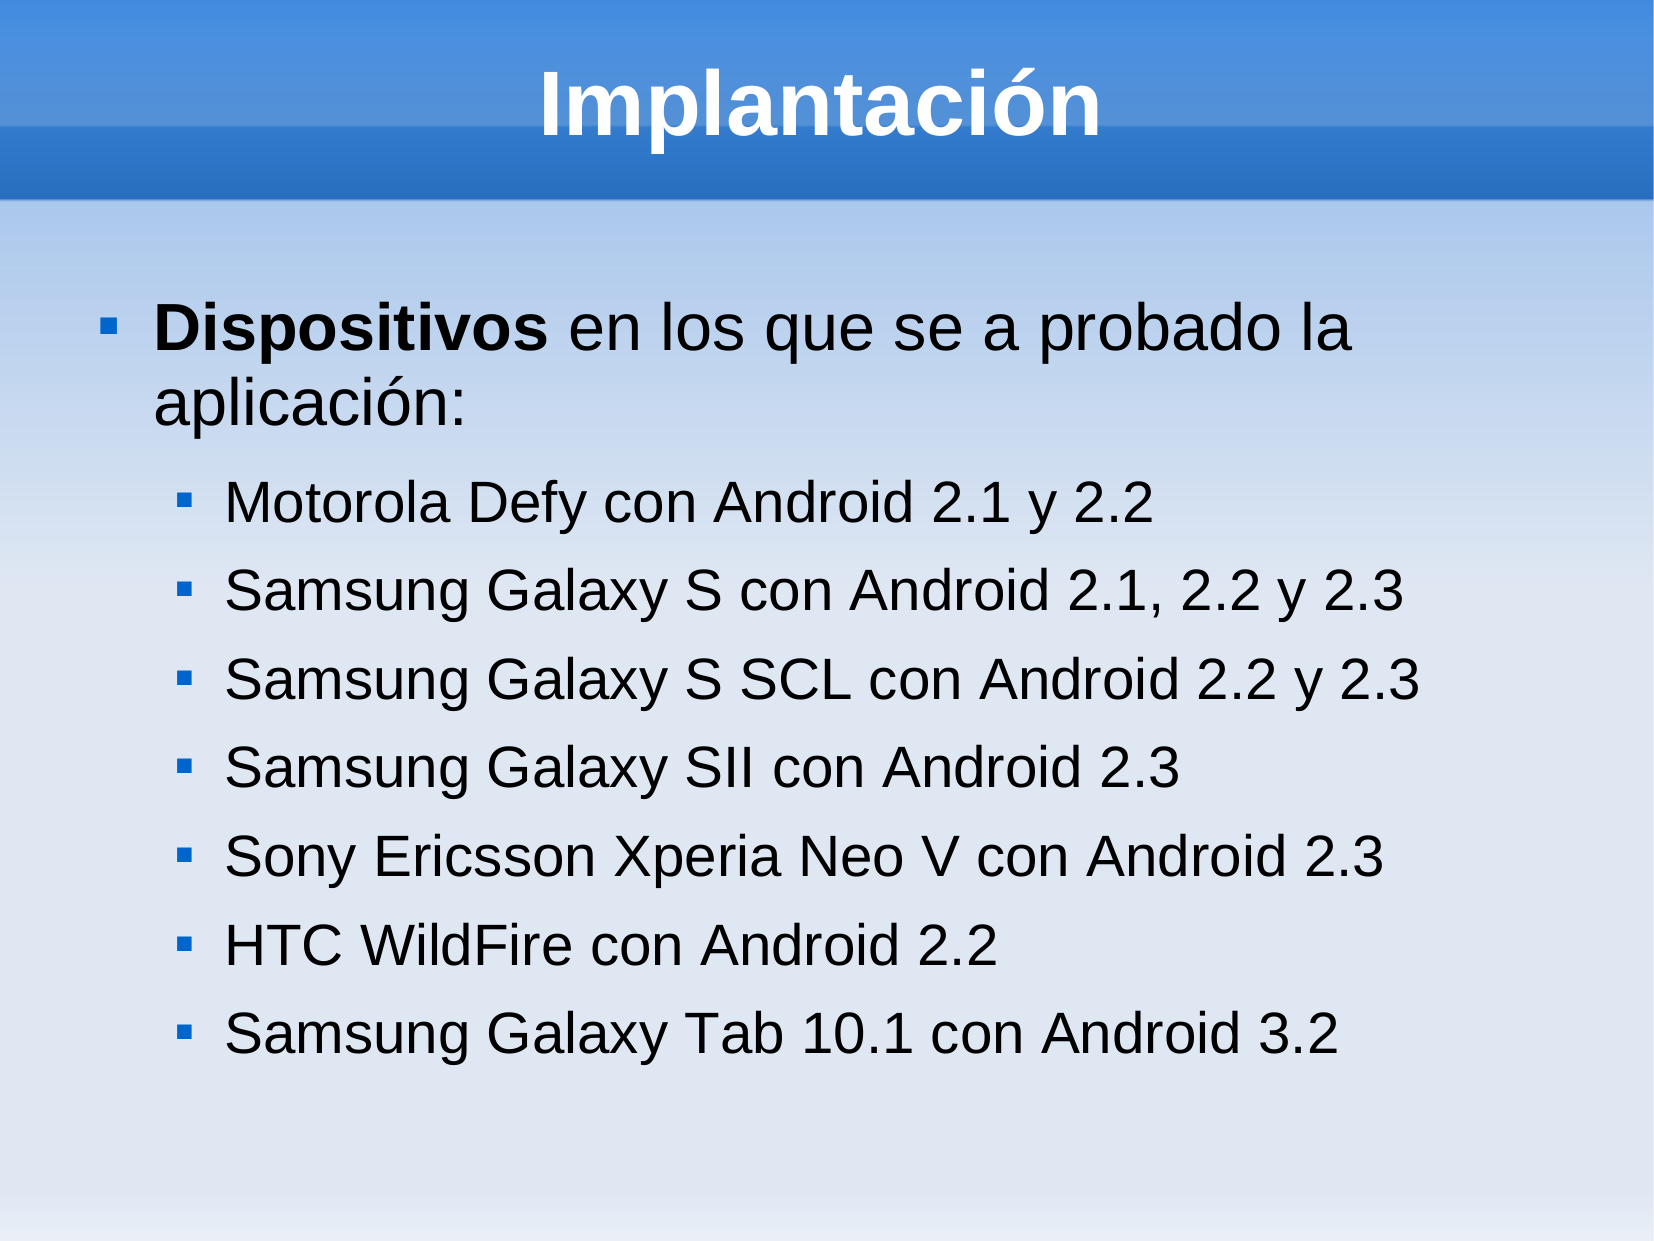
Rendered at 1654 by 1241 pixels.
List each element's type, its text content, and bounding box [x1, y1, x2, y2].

list Dispositivos en los que se a probado la aplicación: Motorola Defy con Android 2.1 y 2.2 Samsung Galaxy S con Android 2.1, 2.2 y 2.3 Samsung Galaxy S SCL con Android 2.2 y 2.3 Samsung Galaxy SII con Android 2.3 Sony Ericsson Xperia Neo V con Android 2.3 HTC WildFire con Android 2.2 Samsung Galaxy Tab 10.1 con Android 3.2 [82, 290, 1571, 1109]
picture [0, 0, 1654, 1241]
title Implantación [76, 0, 1565, 208]
